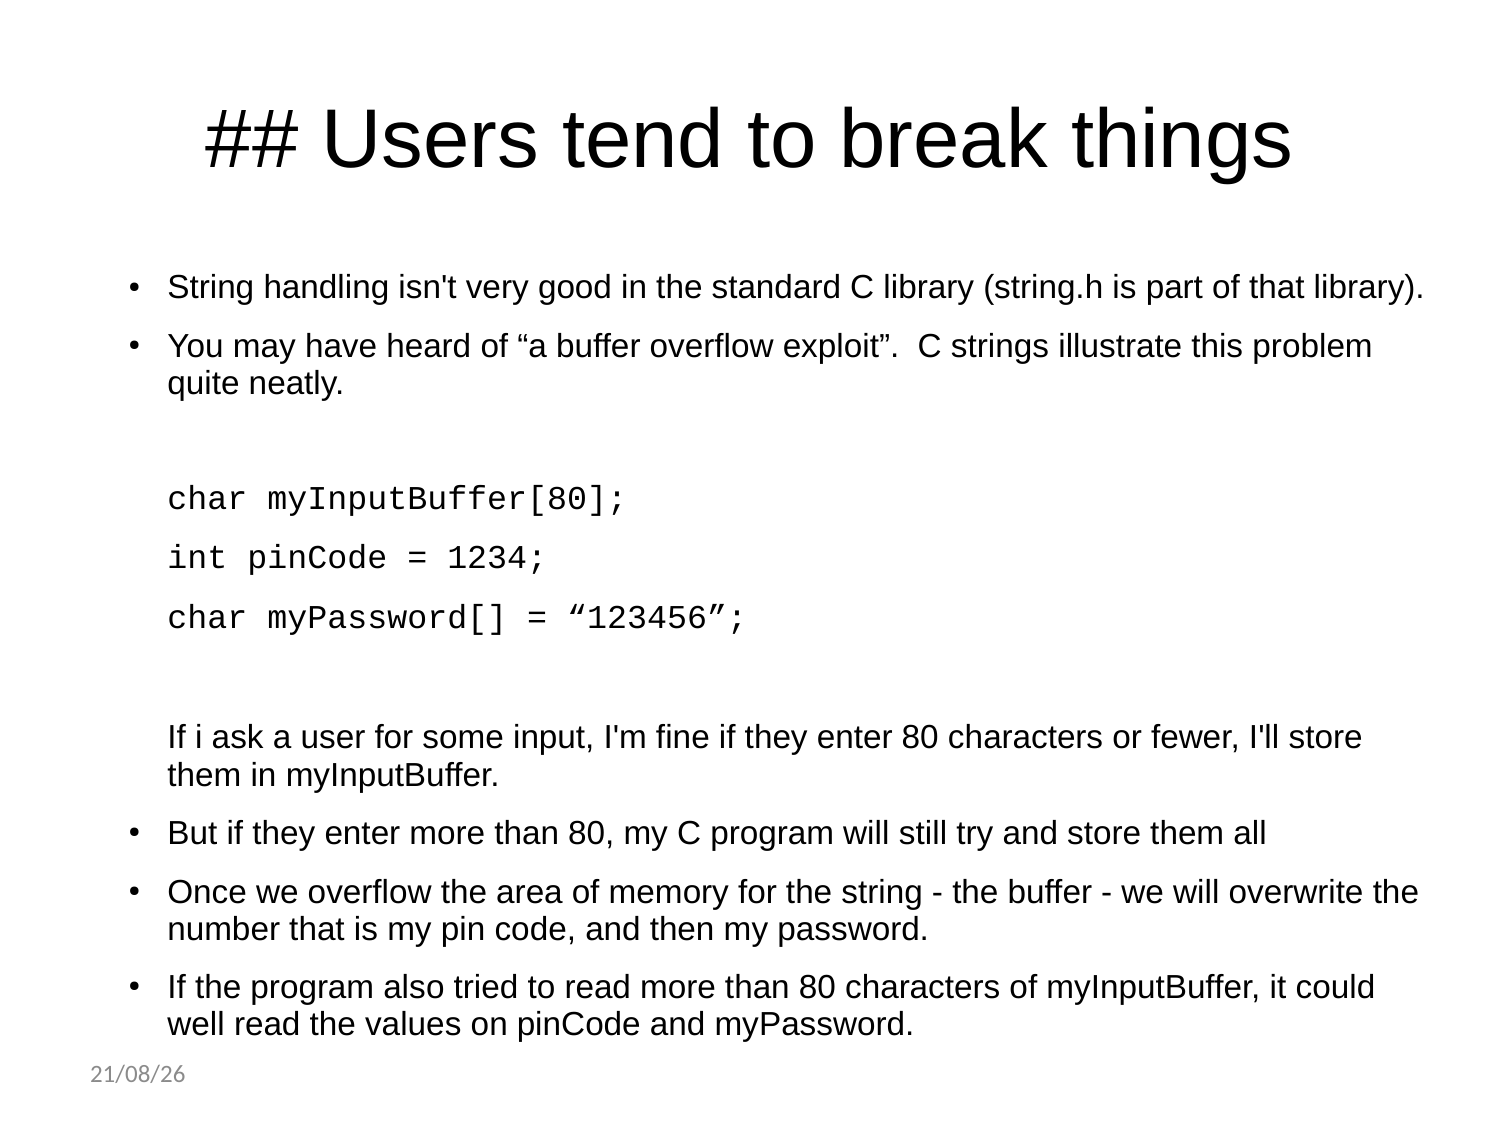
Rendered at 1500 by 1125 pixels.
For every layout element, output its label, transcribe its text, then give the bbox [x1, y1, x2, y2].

list String handling isn't very good in the standard C library (string.h is part of that library). You may have heard of “a buffer overflow exploit”. C strings illustrate this problem quite neatly. char myInputBuffer[80]; int pinCode = 1234; char myPassword[] = “123456”; If i ask a user for some input, I'm fine if they enter 80 characters or fewer, I'll store them in myInputBuffer. But if they enter more than 80, my C program will still try and store them all Once we overflow the area of memory for the string - the buffer - we will overwrite the number that is my pin code, and then my password. If the program also tried to read more than 80 characters of myInputBuffer, it could well read the values on pinCode and myPassword. [115, 268, 1436, 1061]
title ## Users tend to break things [75, 44, 1425, 233]
